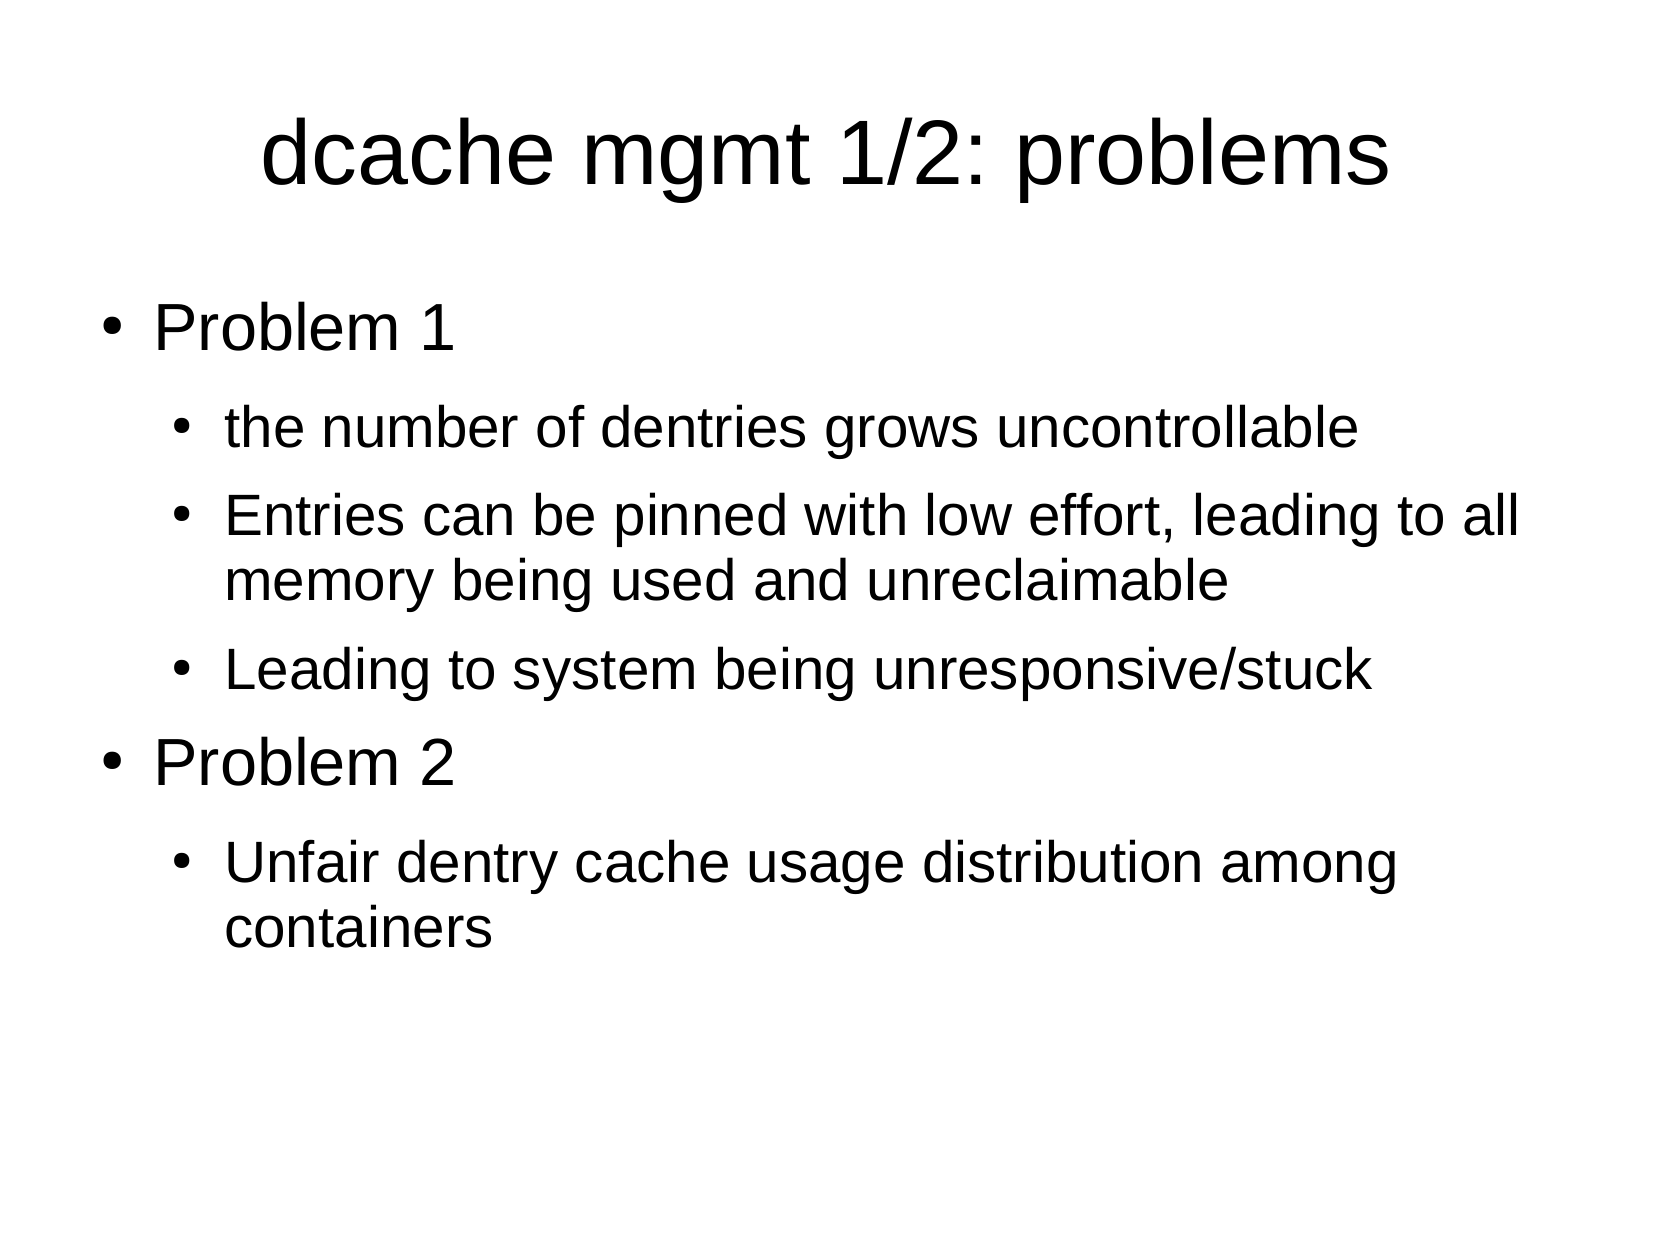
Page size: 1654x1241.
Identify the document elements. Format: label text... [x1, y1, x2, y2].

title dcache mgmt 1/2: problems [82, 49, 1571, 257]
list Problem 1 the number of dentries grows uncontrollable Entries can be pinned with low effort, leading to all memory being used and unreclaimable Leading to system being unresponsive/stuck Problem 2 Unfair dentry cache usage distribution among containers [82, 290, 1571, 1109]
